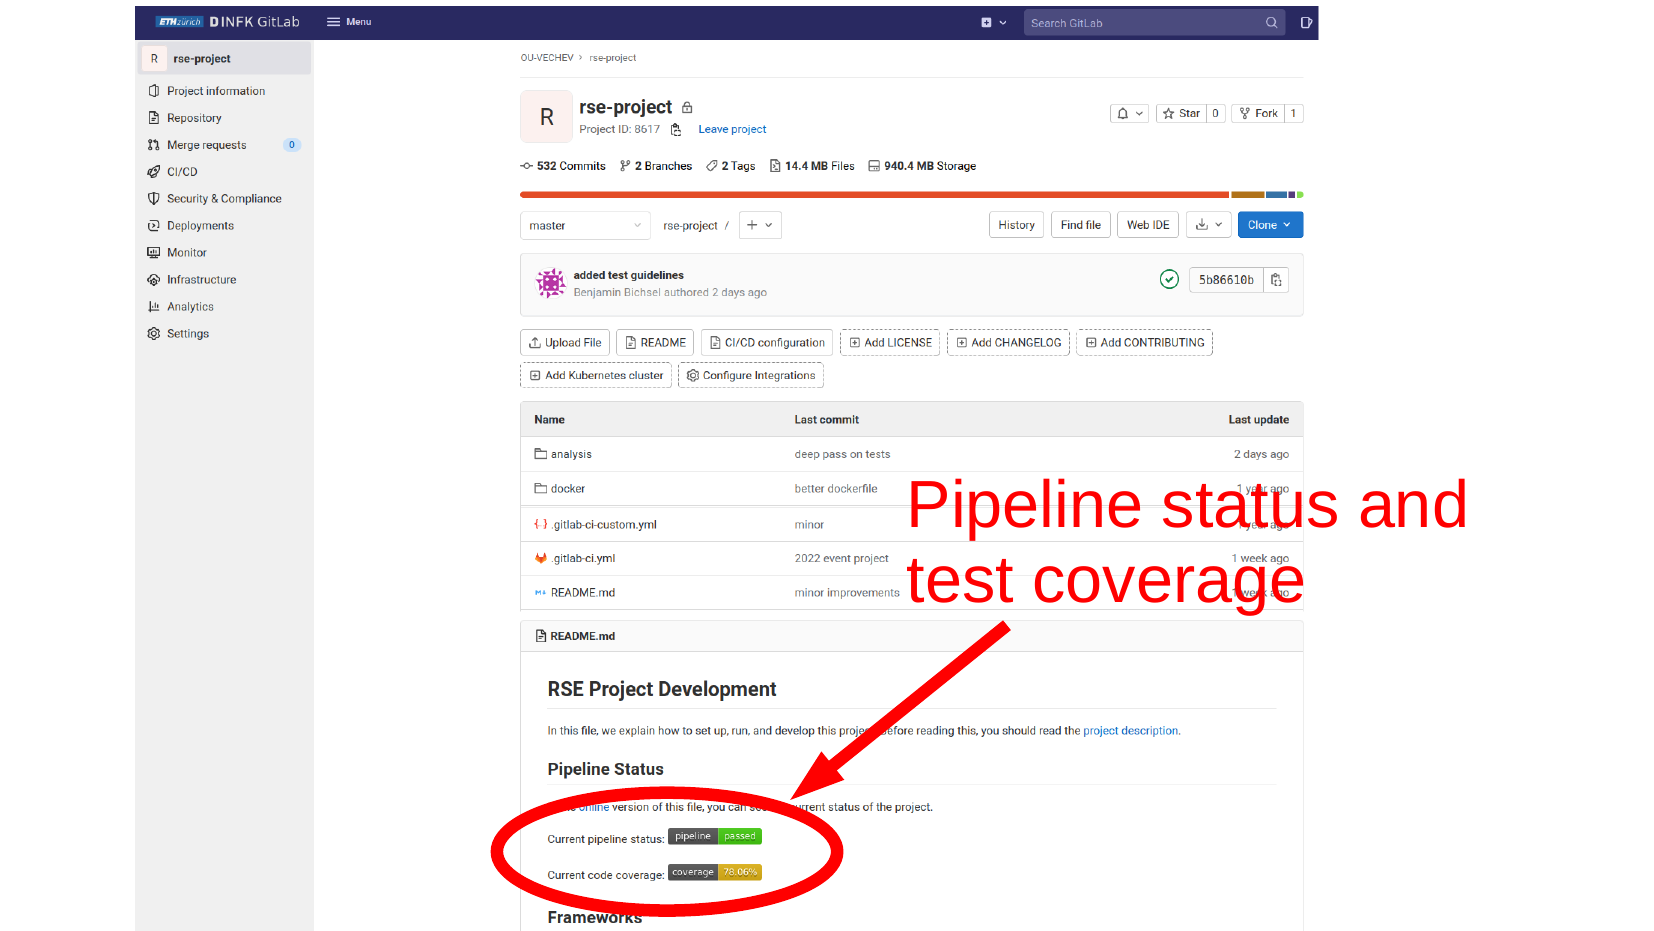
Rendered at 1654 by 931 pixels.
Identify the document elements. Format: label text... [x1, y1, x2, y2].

list Pipeline status and test coverage [835, 467, 1589, 707]
picture [135, 6, 1622, 931]
